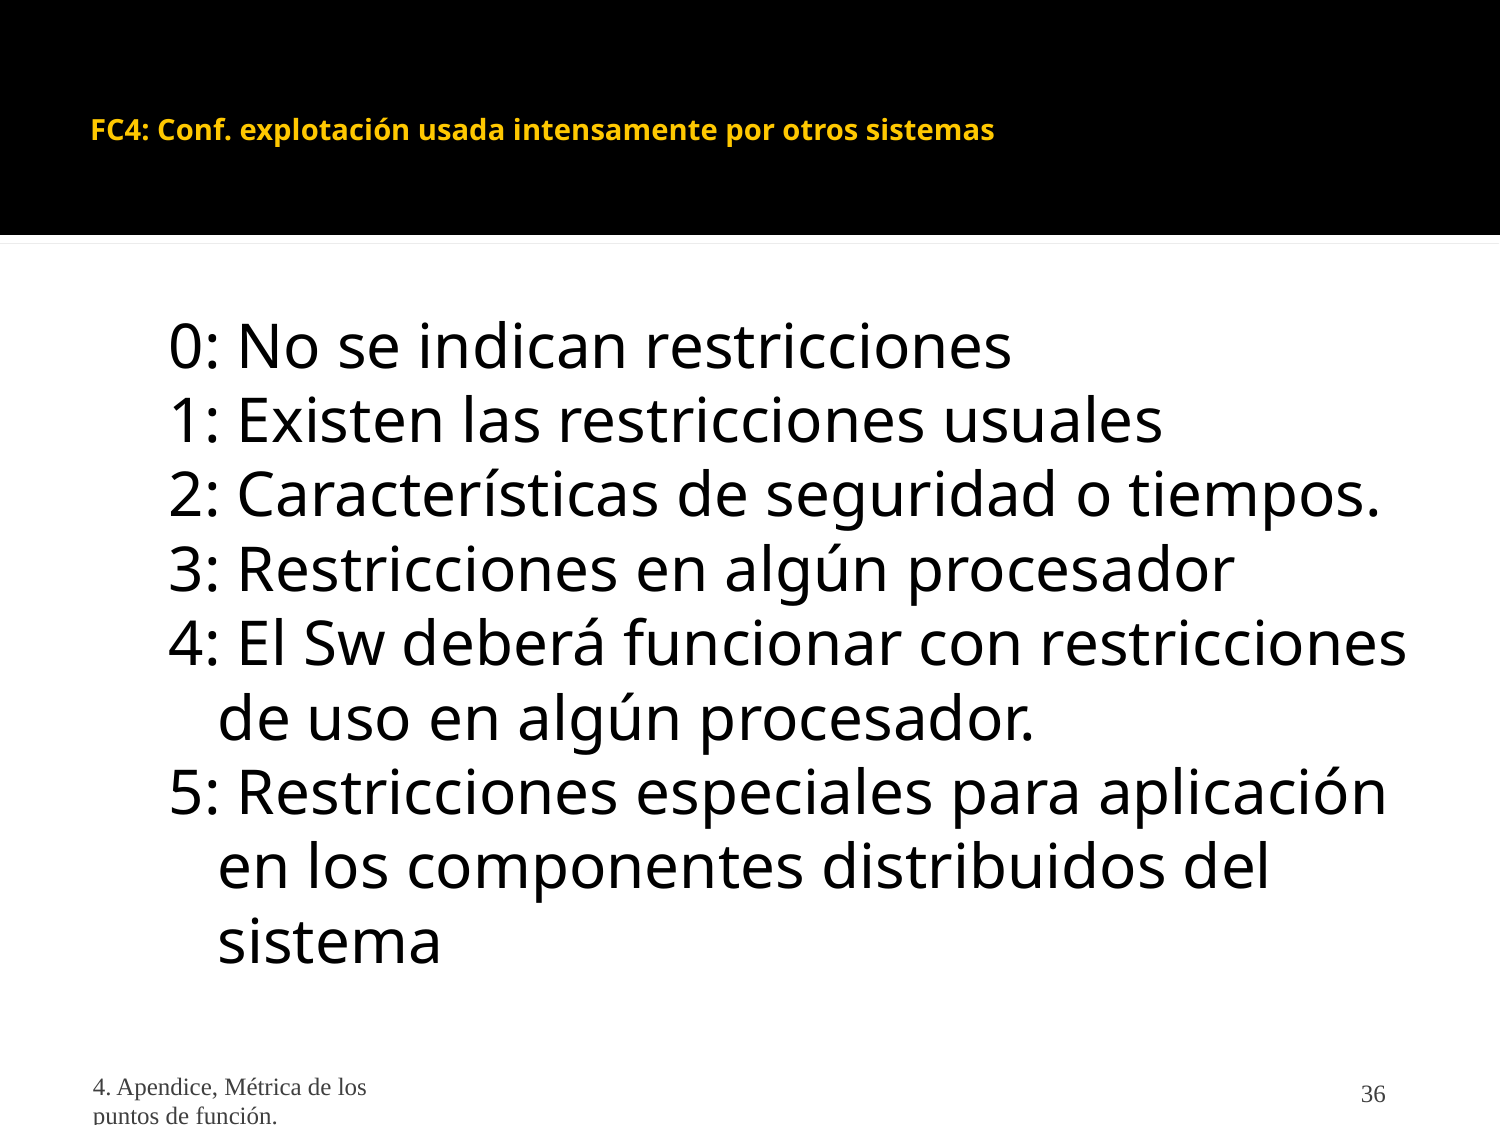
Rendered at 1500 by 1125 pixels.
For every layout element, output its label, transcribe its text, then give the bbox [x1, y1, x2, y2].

text_box [1345, 1062, 1467, 1108]
title FC4: Conf. explotación usada intensamente por otros sistemas [75, 25, 1426, 232]
text_box 4. Apendice, Métrica de los puntos de función. [75, 1062, 426, 1108]
list 0: No se indican restricciones 1: Existen las restricciones usuales 2: Características de seguridad o tiempos. 3: Restricciones en algún procesador 4: El Sw deberá funcionar con restricciones de uso en algún procesador. 5: Restricciones especiales para aplicación en los componentes distribuidos del sistema [75, 291, 1426, 1051]
